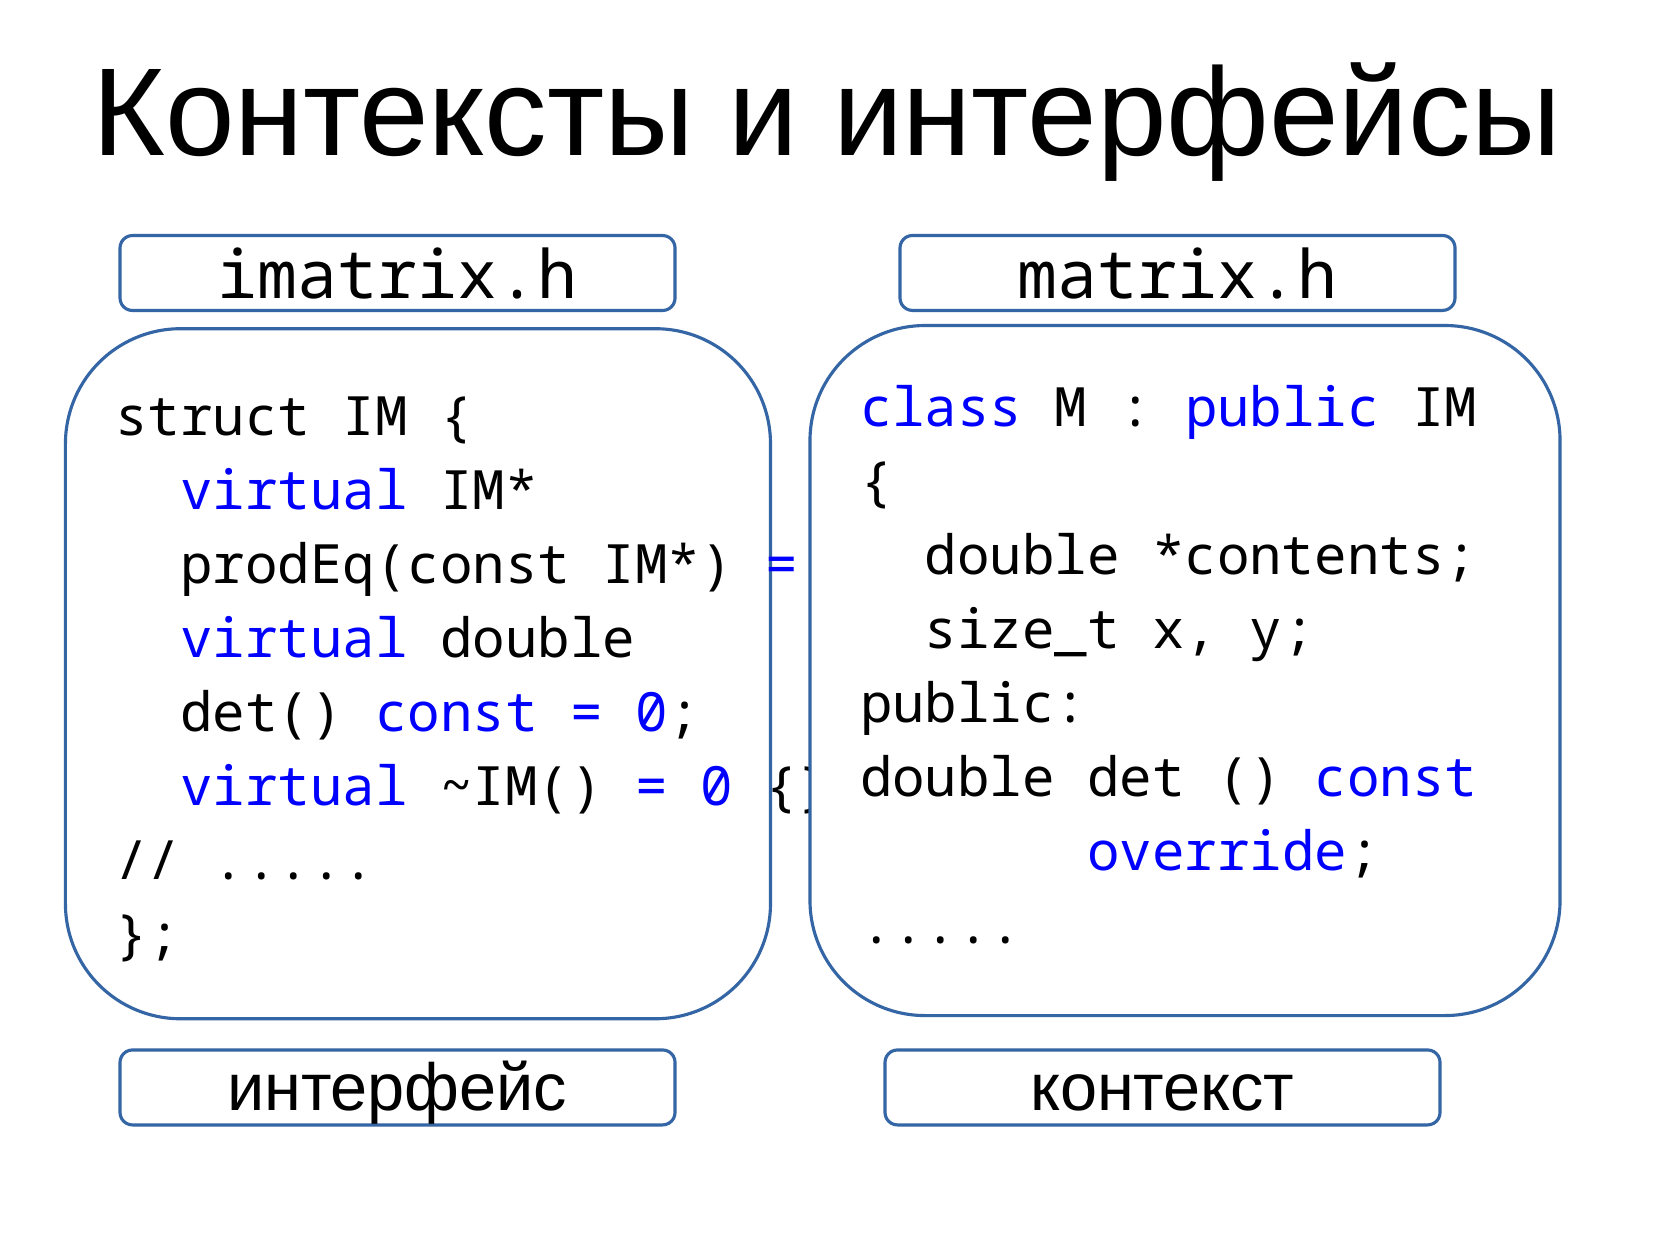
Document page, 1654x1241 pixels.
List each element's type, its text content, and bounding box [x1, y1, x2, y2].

text_box imatrix.h [120, 235, 676, 311]
title Контексты и интерфейсы [82, 8, 1571, 216]
text_box matrix.h [900, 235, 1456, 311]
text_box интерфейс [120, 1049, 676, 1125]
text_box struct IM { virtual IM* prodEq(const IM*) = 0; virtual double det() const = 0; virtual ~IM() = 0 {} // ..... }; [65, 328, 771, 1019]
text_box class M : public IM { double *contents; size_t x, y; public: double det () const override; ..... [810, 325, 1561, 1016]
text_box контекст [885, 1049, 1441, 1125]
